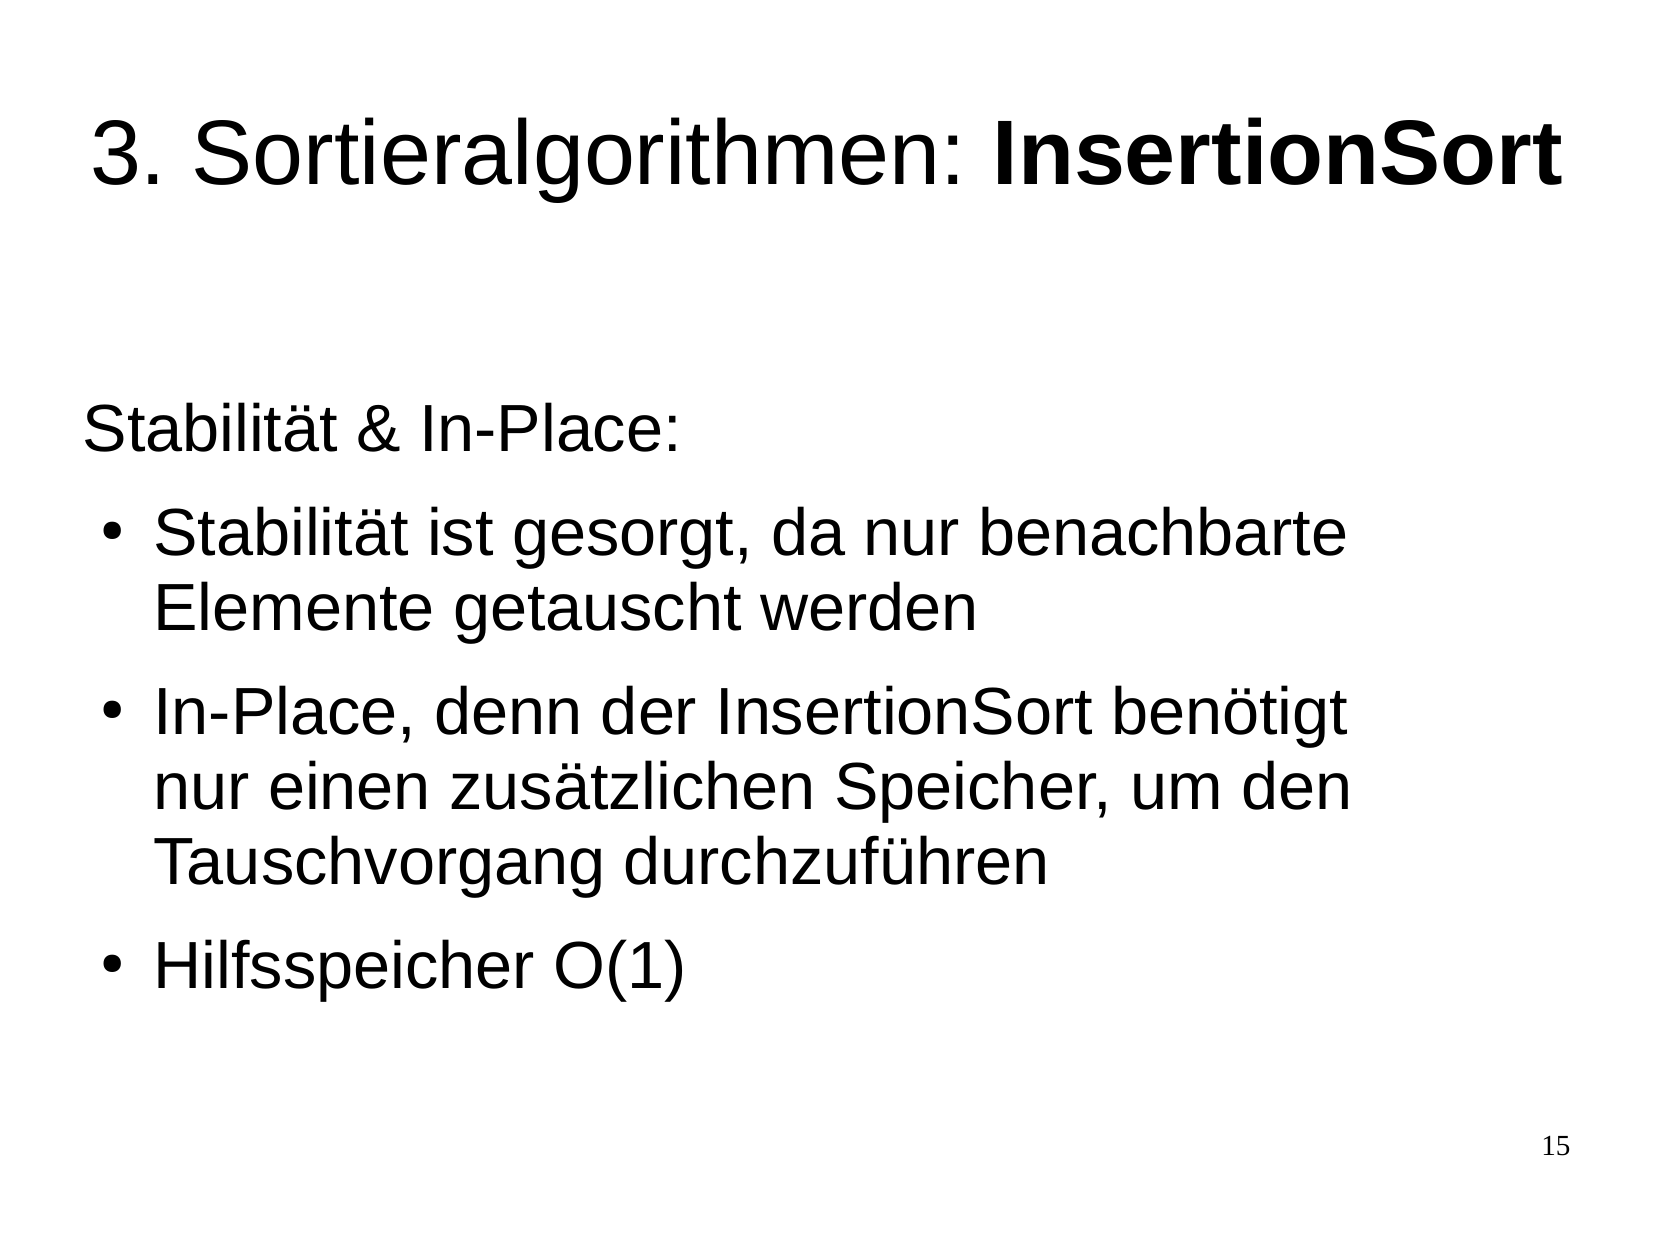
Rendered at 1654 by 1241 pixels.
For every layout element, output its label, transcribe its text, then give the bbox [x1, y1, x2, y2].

list Stabilität & In-Place: Stabilität ist gesorgt, da nur benachbarte Elemente getauscht werden In-Place, denn der InsertionSort benötigt nur einen zusätzlichen Speicher, um den Tauschvorgang durchzuführen Hilfsspeicher O(1) [82, 391, 1359, 1004]
title 3. Sortieralgorithmen: InsertionSort [82, 49, 1571, 257]
